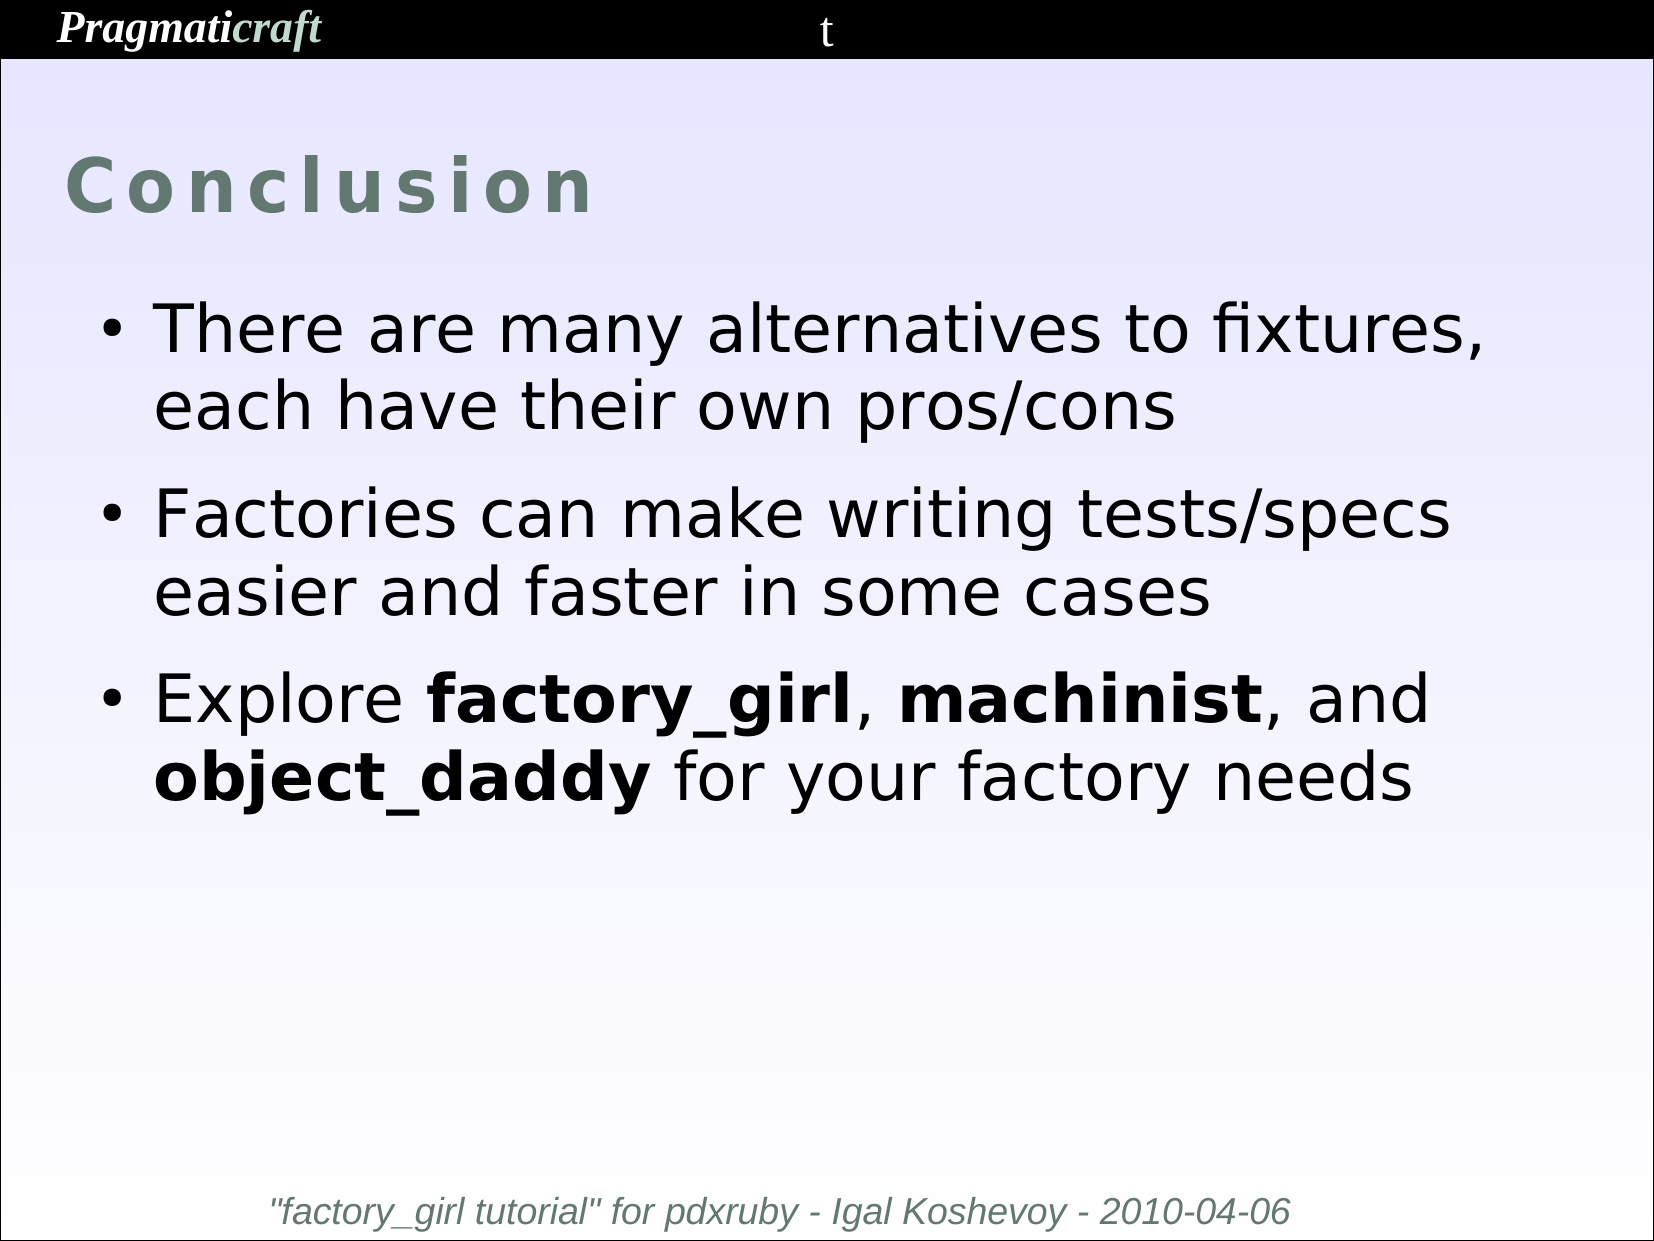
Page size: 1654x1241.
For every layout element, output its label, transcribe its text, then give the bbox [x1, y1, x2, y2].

title Conclusion [64, 119, 1587, 254]
list There are many alternatives to fixtures, each have their own pros/cons Factories can make writing tests/specs easier and faster in some cases Explore factory_girl, machinist, and object_daddy for your factory needs [82, 290, 1571, 1094]
